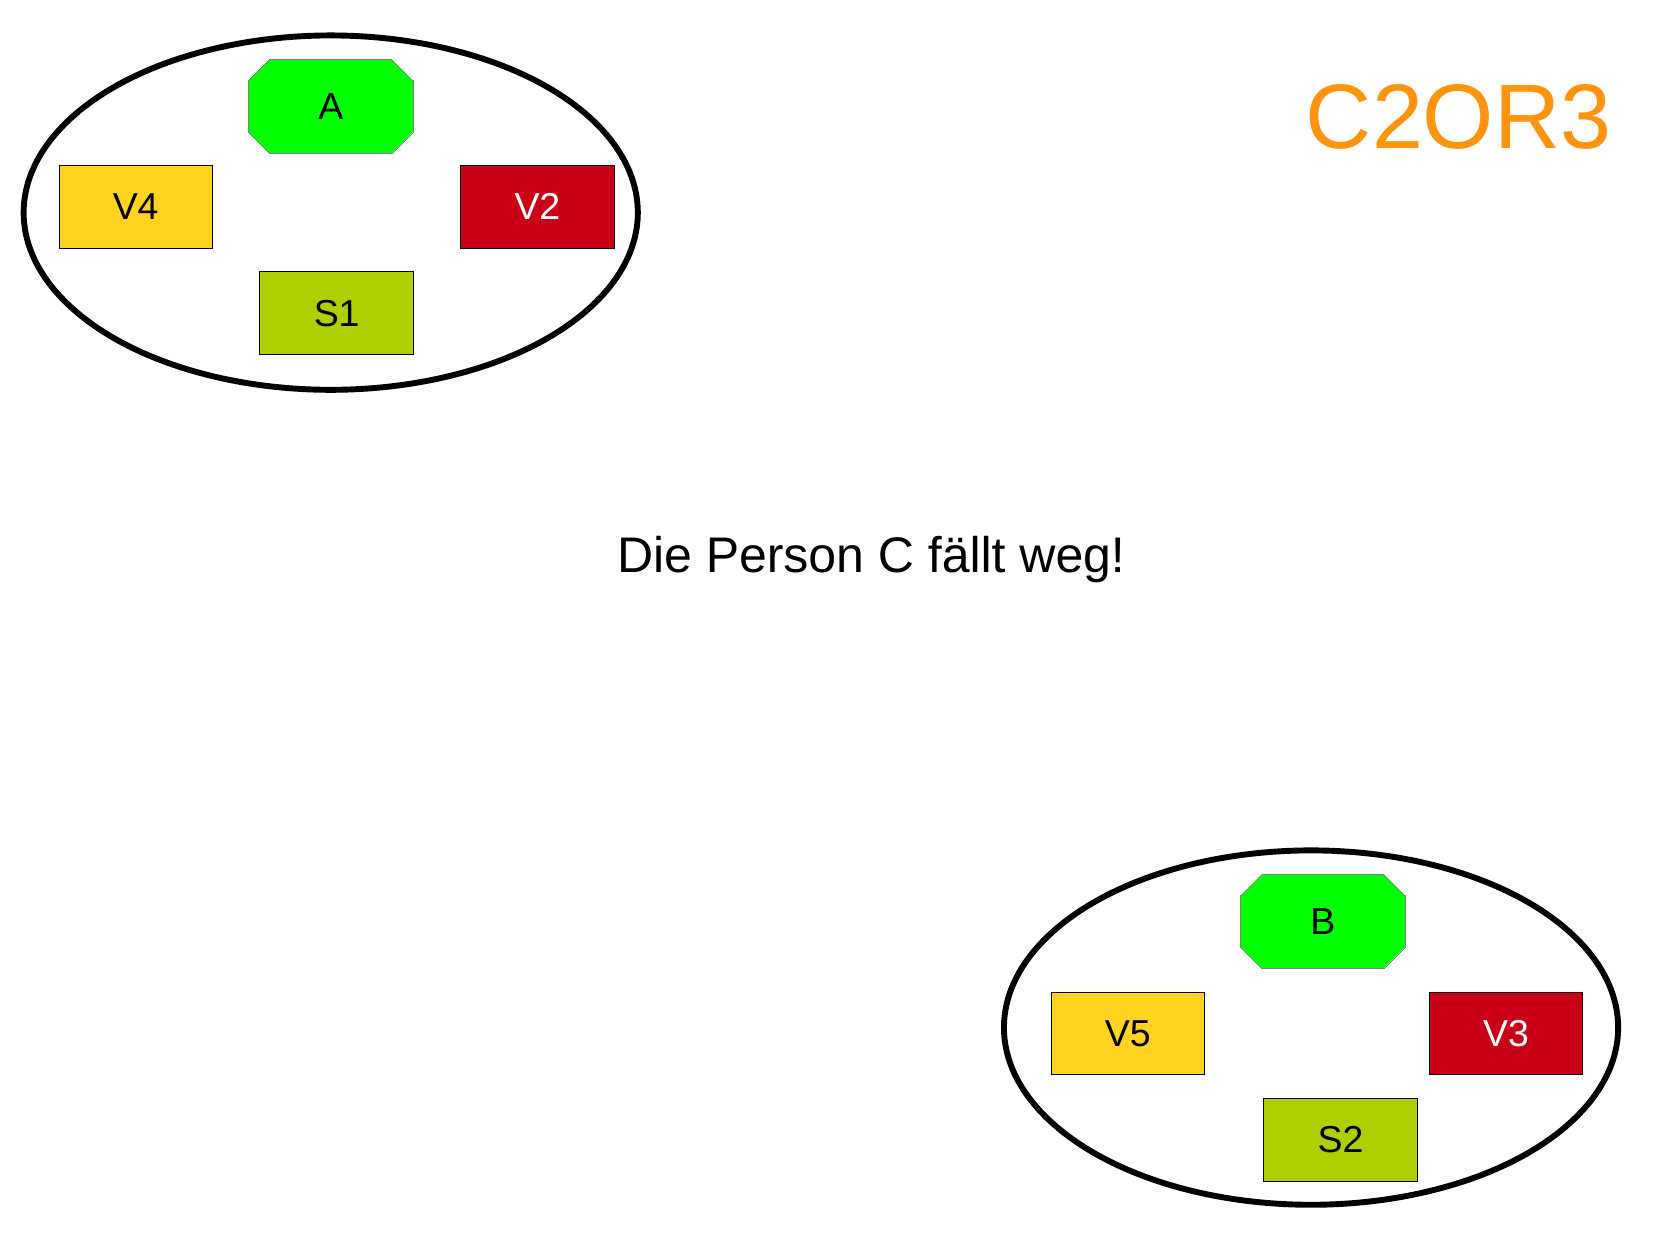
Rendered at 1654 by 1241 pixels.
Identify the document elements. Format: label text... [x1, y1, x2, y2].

text_box C2OR3 [1299, 35, 1619, 199]
text_box V2 [460, 165, 615, 249]
text_box B [1240, 874, 1406, 969]
text_box V5 [1051, 992, 1205, 1075]
text_box S2 [1263, 1098, 1418, 1182]
text_box Die Person C fällt weg! [602, 519, 1193, 591]
text_box S1 [259, 271, 414, 355]
text_box A [248, 59, 414, 154]
text_box V3 [1429, 992, 1583, 1075]
text_box V4 [59, 165, 213, 249]
